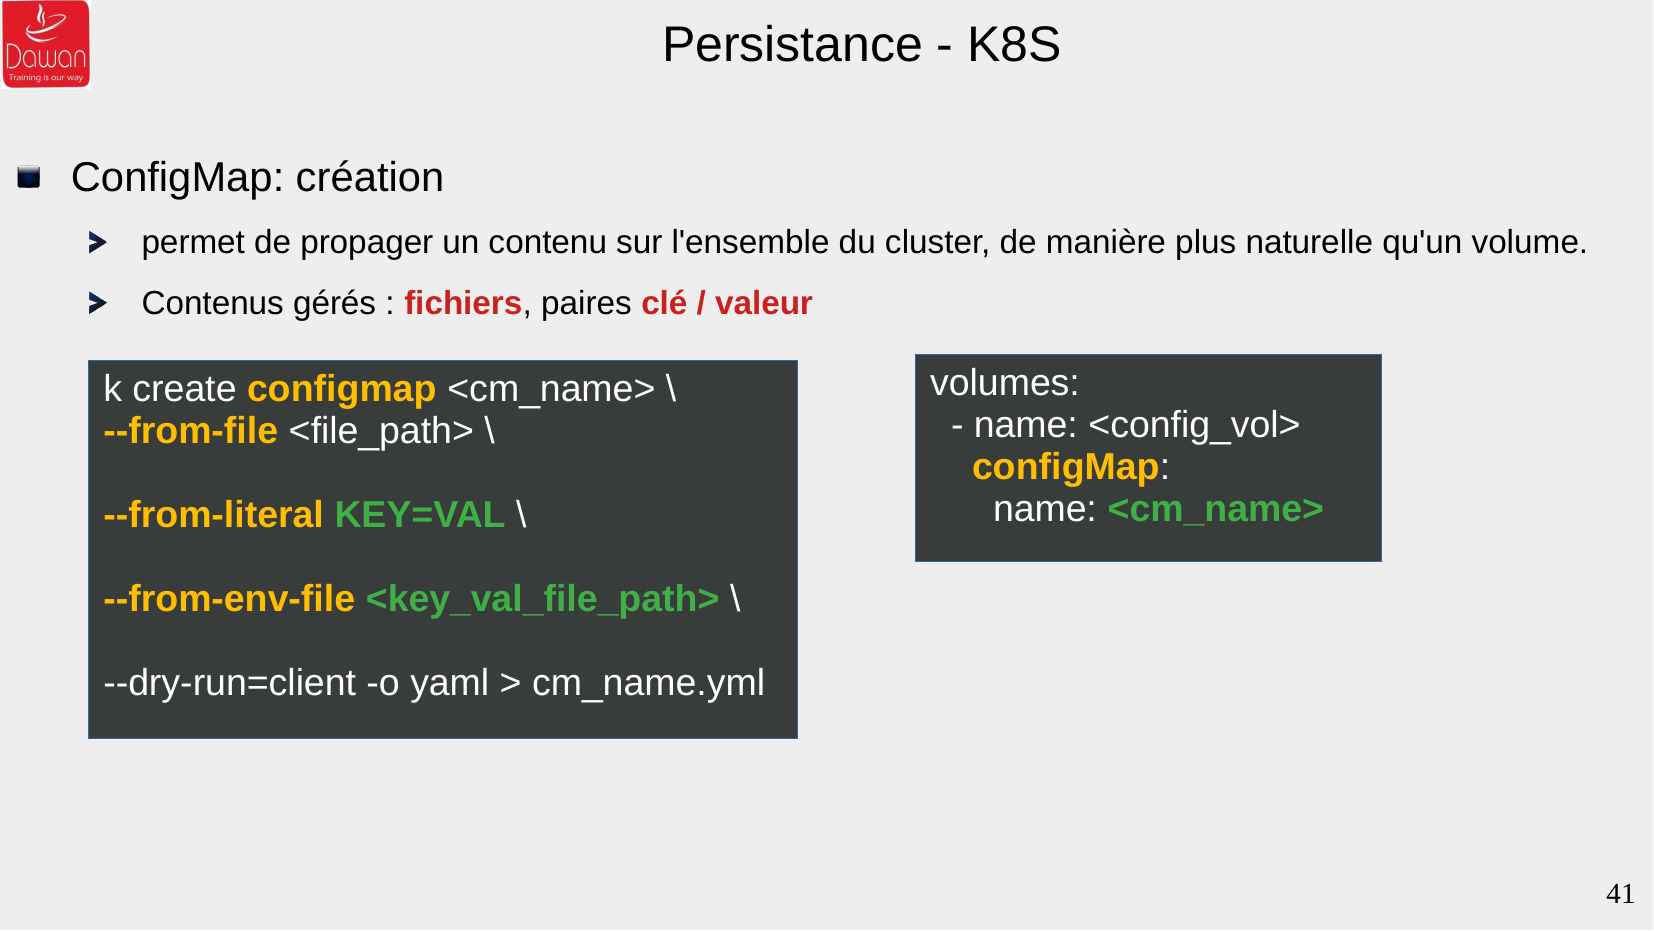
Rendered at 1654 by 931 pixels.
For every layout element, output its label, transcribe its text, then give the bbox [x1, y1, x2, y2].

title Persistance - K8S [366, 0, 1287, 88]
text_box volumes: - name: <config_vol> configMap: name: <cm_name> [915, 354, 1382, 562]
text_box k create configmap <cm_name> \ --from-file <file_path> \ --from-literal KEY=VAL \ --from-env-file <key_val_file_path> \ --dry-run=client -o yaml > cm_name.yml [88, 360, 798, 739]
list ConfigMap: création permet de propager un contenu sur l'ensemble du cluster, de manière plus naturelle qu'un volume. Contenus gérés : fichiers, paires clé / valeur [0, 88, 1654, 886]
picture [1, 0, 91, 88]
